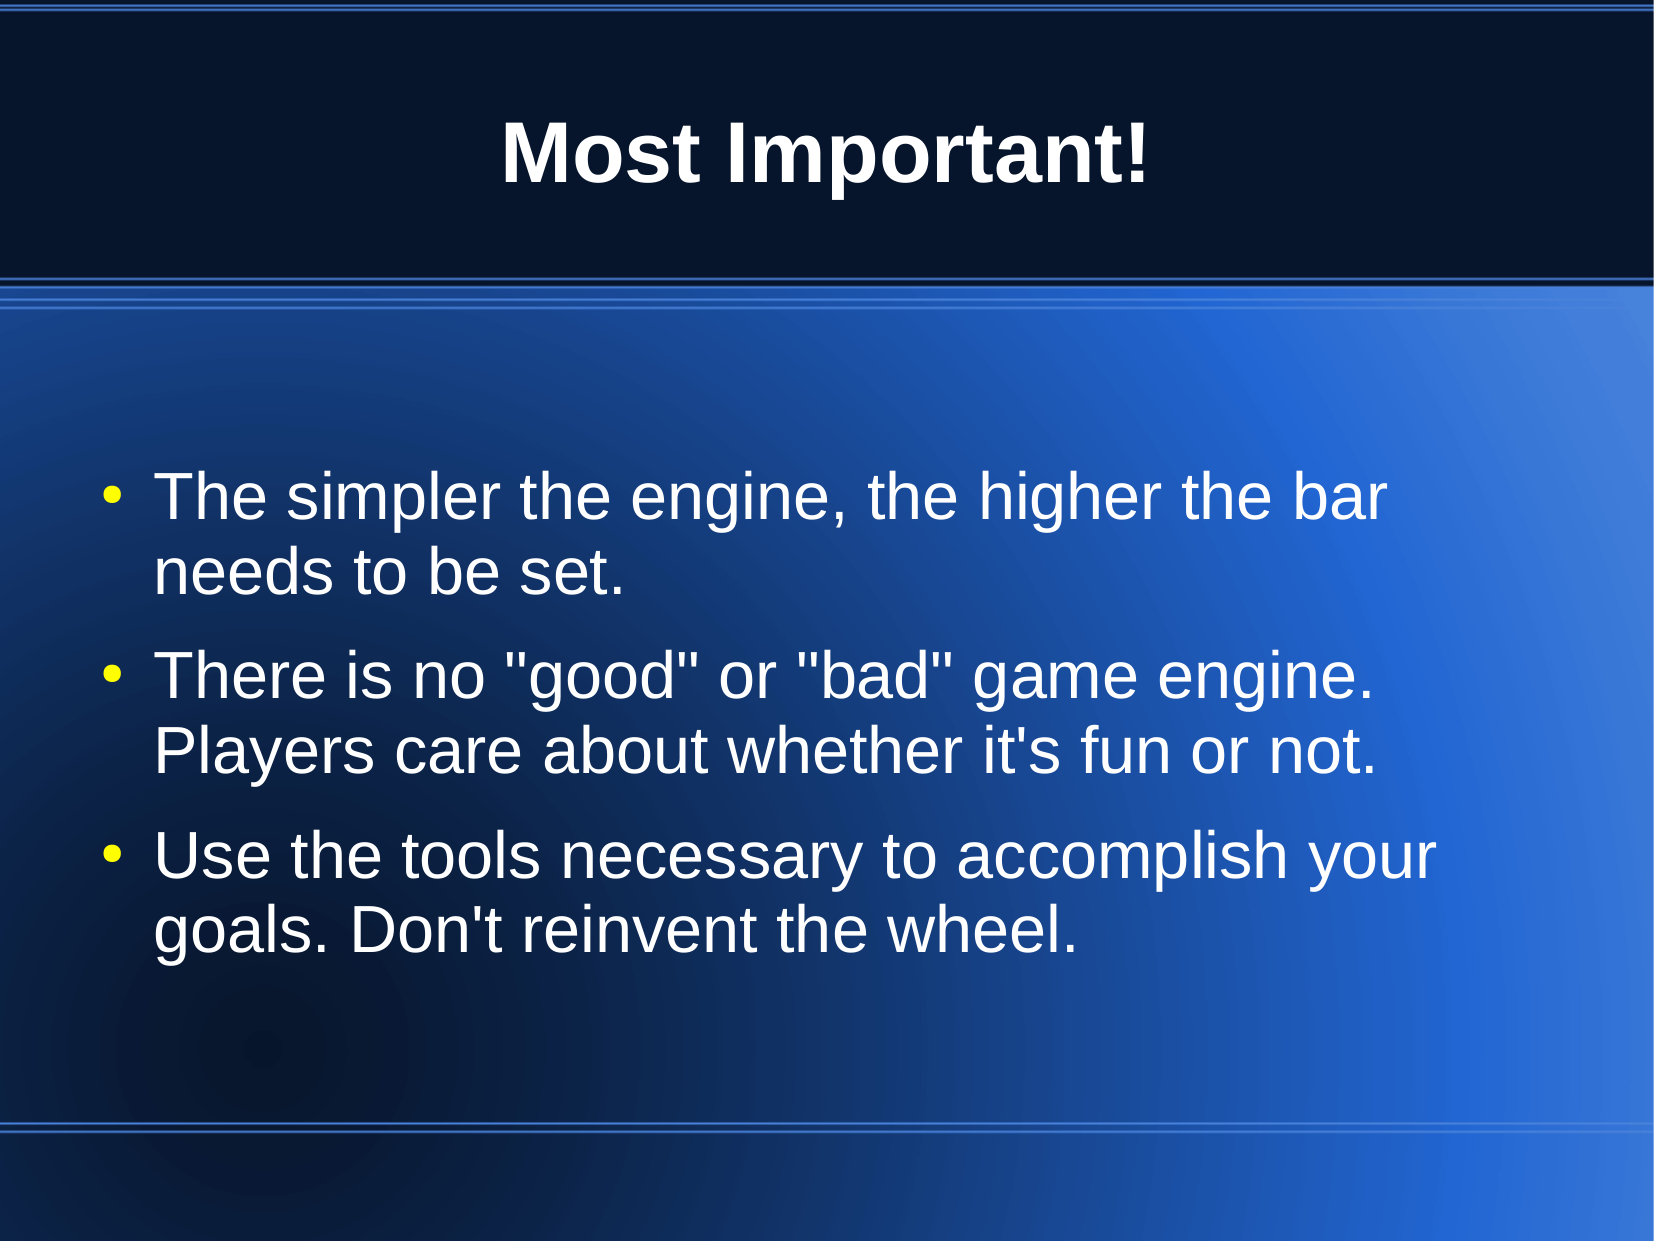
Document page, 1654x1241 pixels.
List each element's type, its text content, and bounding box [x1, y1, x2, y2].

picture [0, 0, 1654, 1241]
title Most Important! [82, 49, 1571, 257]
list The simpler the engine, the higher the bar needs to be set. There is no "good" or "bad" game engine. Players care about whether it's fun or not. Use the tools necessary to accomplish your goals. Don't reinvent the wheel. [82, 355, 1571, 1072]
